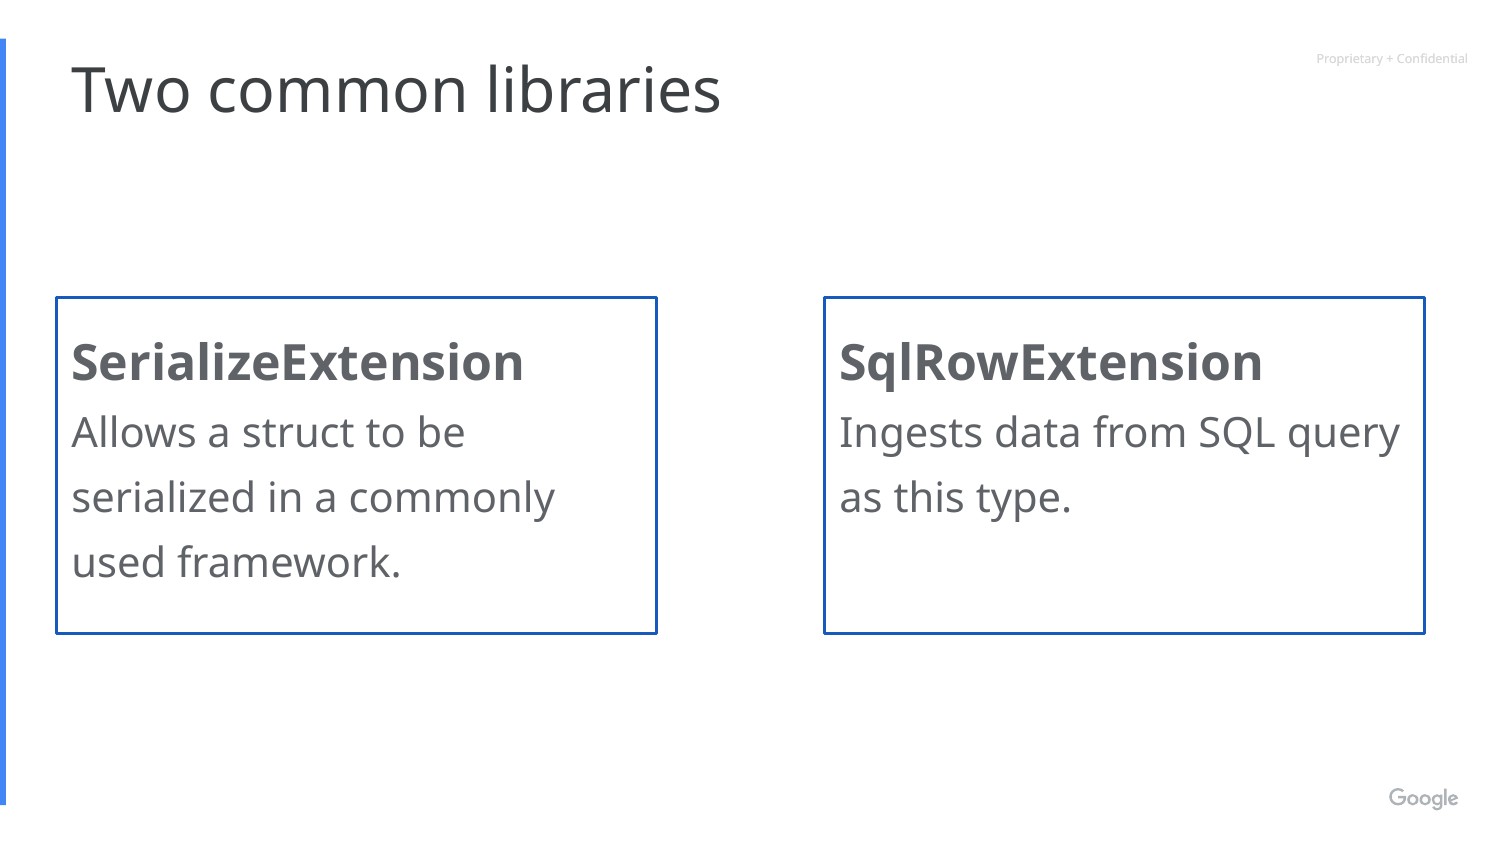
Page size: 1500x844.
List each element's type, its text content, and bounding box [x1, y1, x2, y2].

list SqlRowExtension Ingests data from SQL query as this type. [824, 297, 1425, 634]
list SerializeExtension Allows a struct to be serialized in a commonly used framework. [56, 297, 657, 634]
title Two common libraries [56, 43, 1336, 112]
